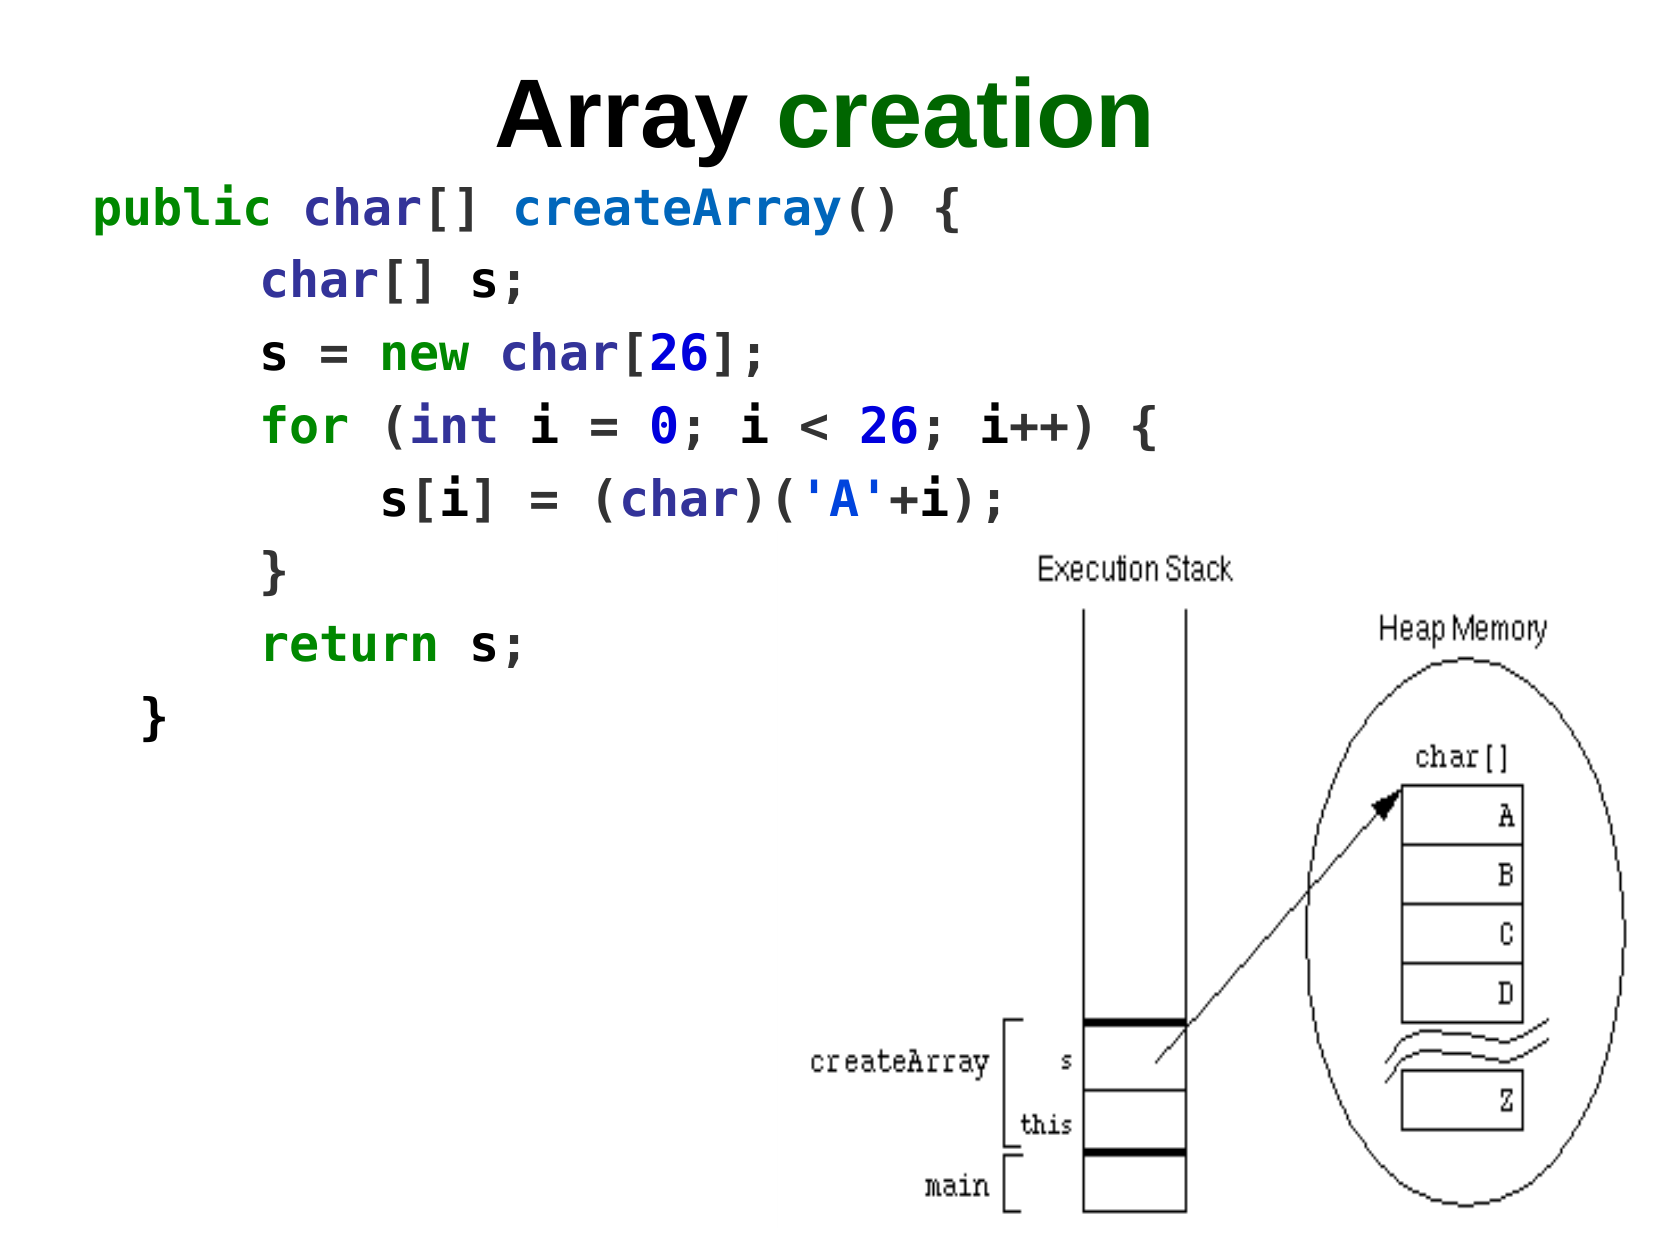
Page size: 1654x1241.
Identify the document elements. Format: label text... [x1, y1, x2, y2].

title Array creation [80, 58, 1569, 169]
picture [776, 531, 1645, 1228]
list public char[] createArray() { char[] s; s = new char[26]; for (int i = 0; i < 26; i++) { s[i] = (char)('A'+i); } return s; } [21, 178, 1477, 898]
